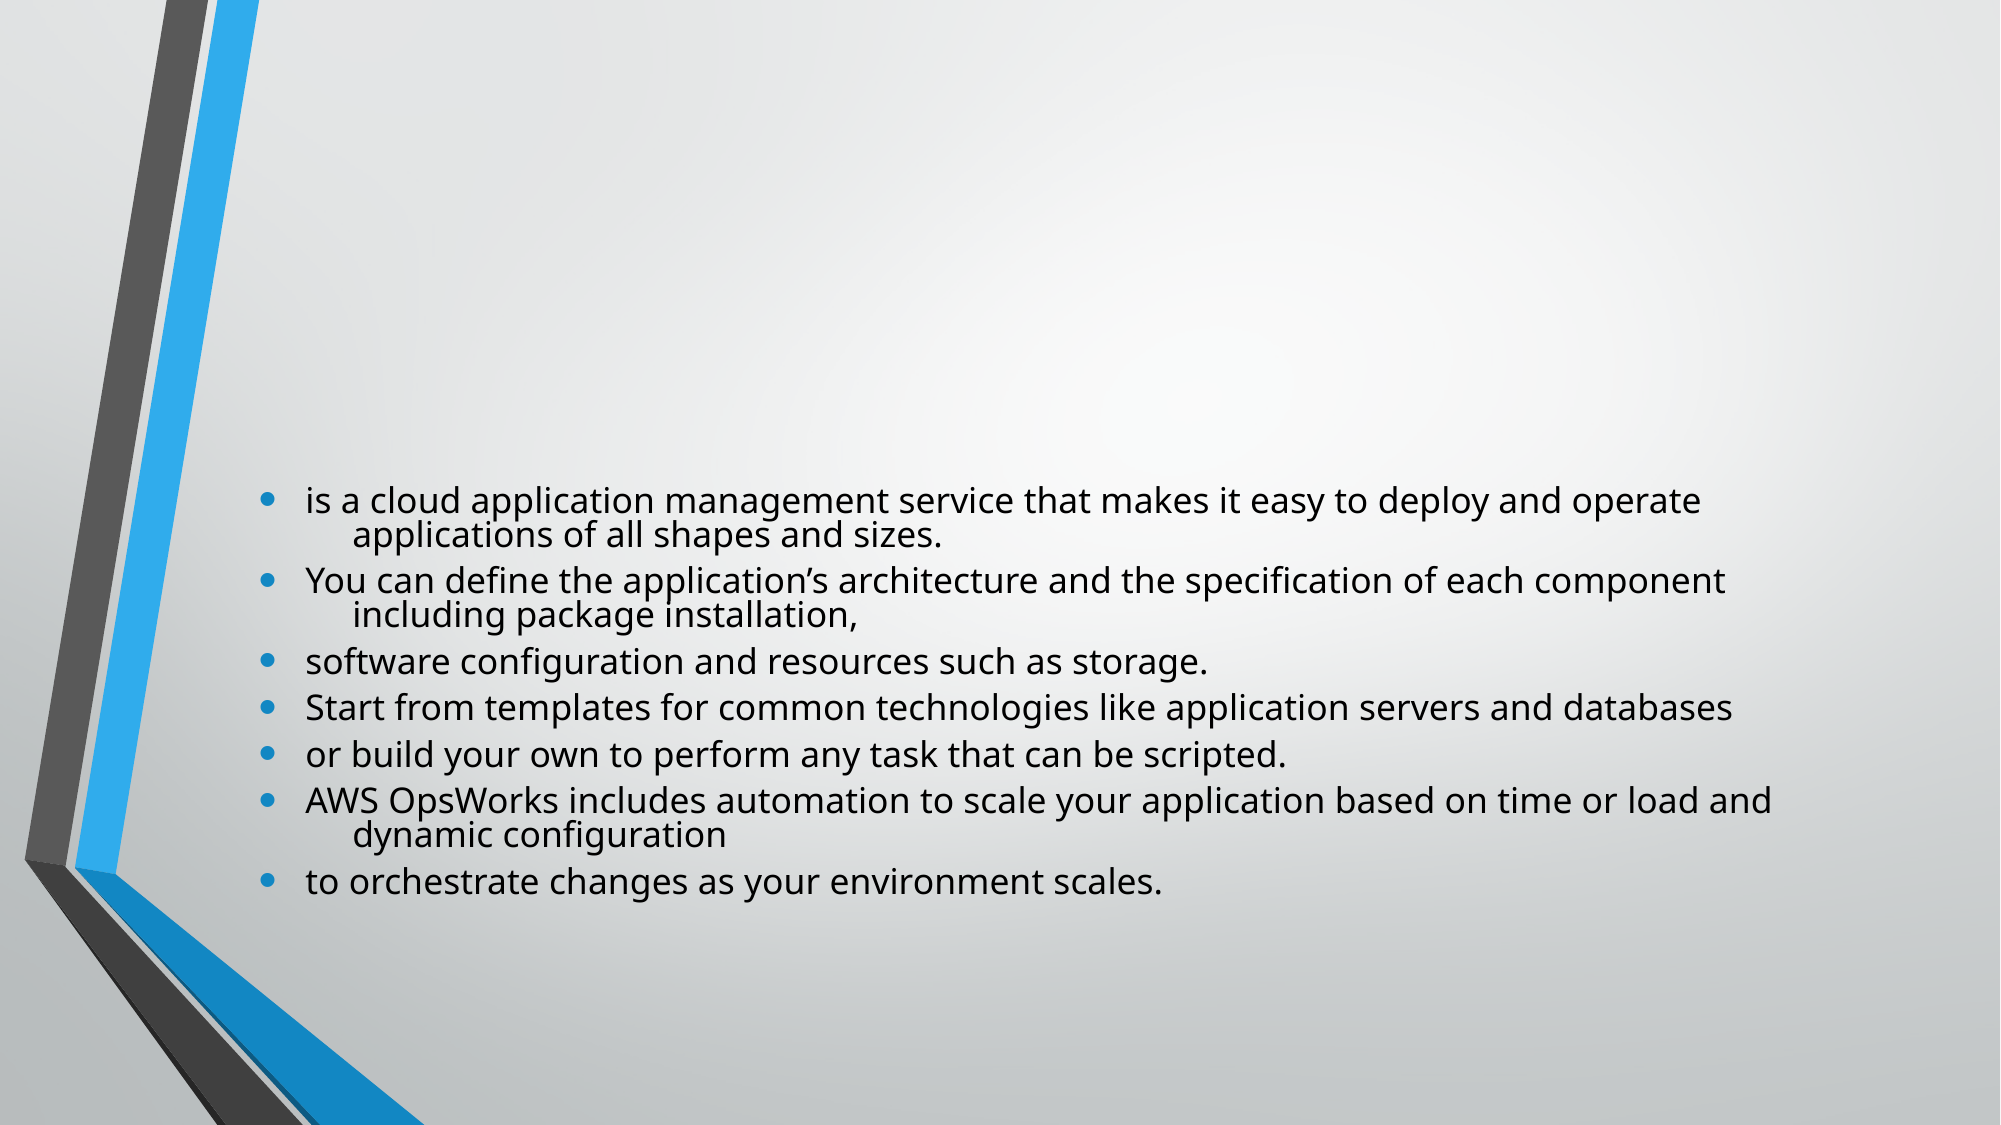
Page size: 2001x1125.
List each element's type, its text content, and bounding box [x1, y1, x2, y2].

list is a cloud application management service that makes it easy to deploy and operate applications of all shapes and sizes. You can define the application’s architecture and the specification of each component including package installation, software configuration and resources such as storage. Start from templates for common technologies like application servers and databases or build your own to perform any task that can be scripted. AWS OpsWorks includes automation to scale your application based on time or load and dynamic configuration to orchestrate changes as your environment scales. [243, 437, 1887, 950]
